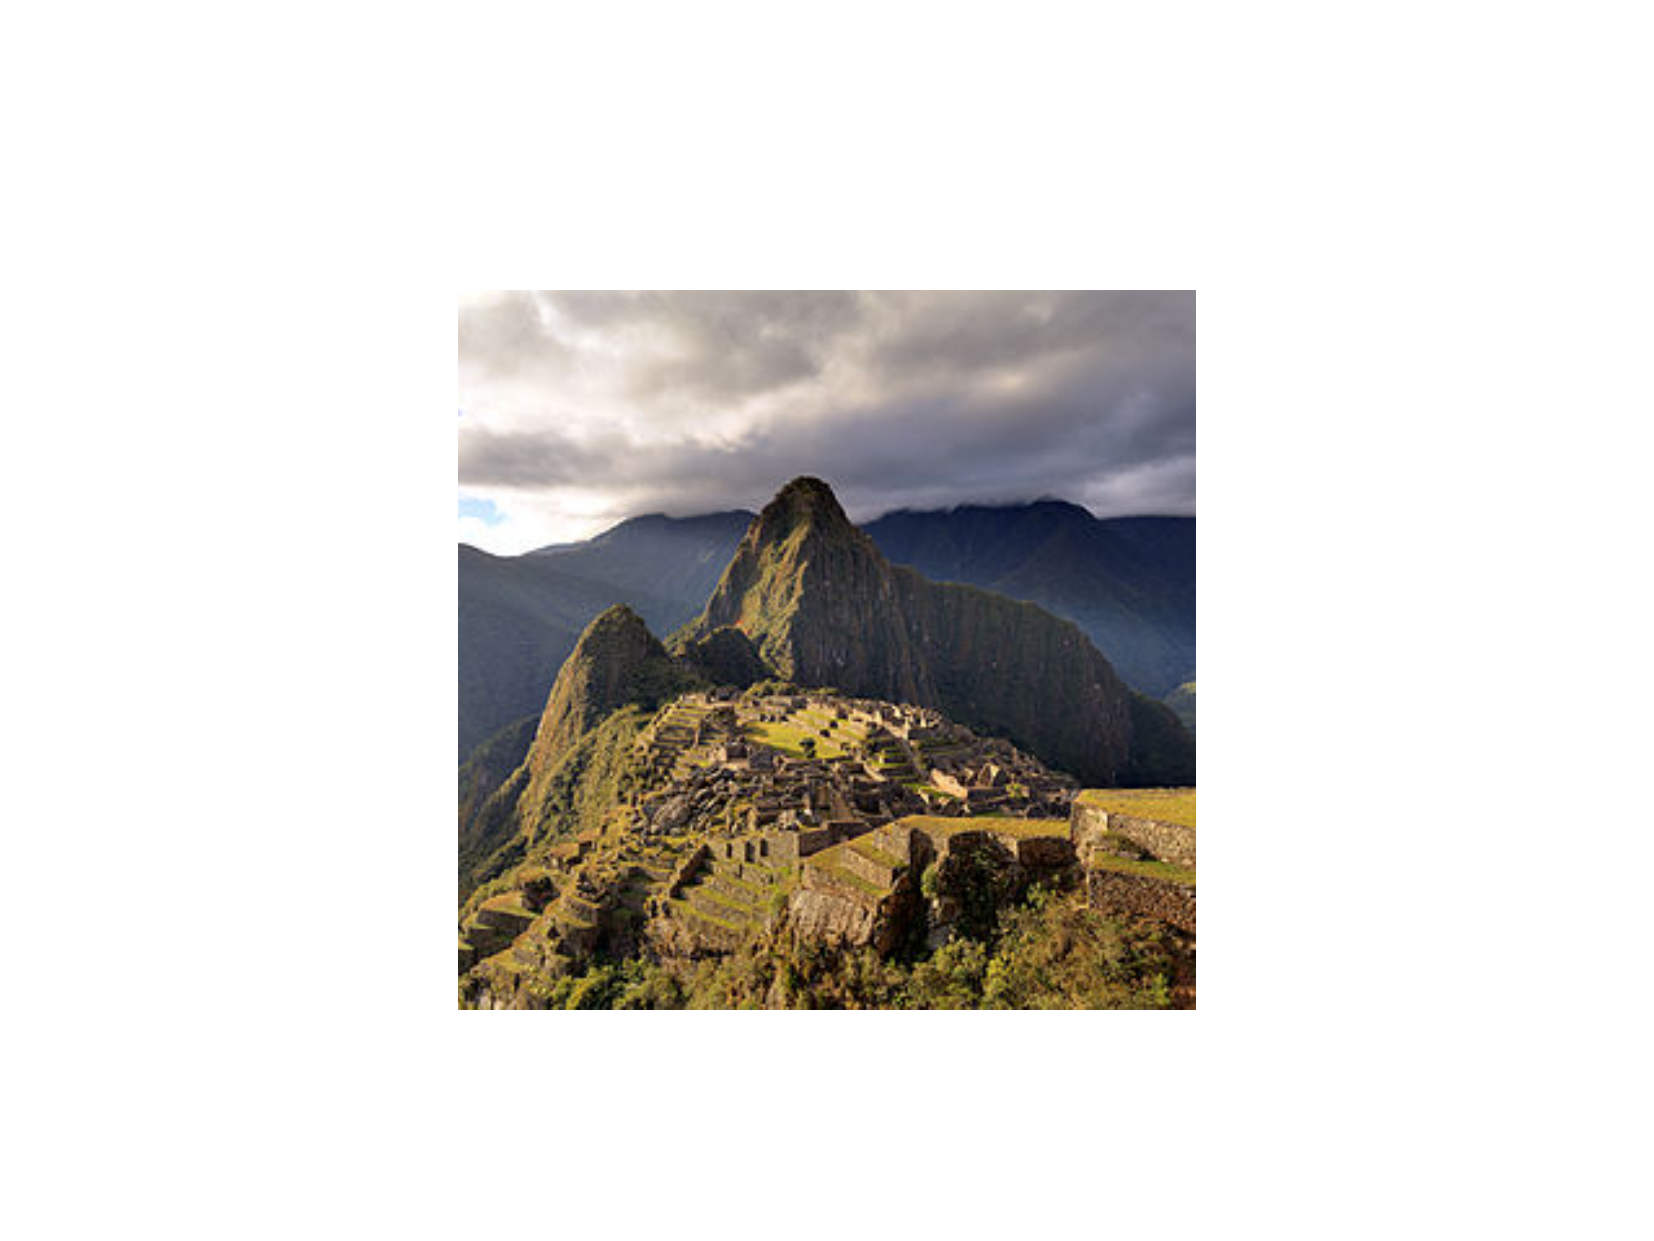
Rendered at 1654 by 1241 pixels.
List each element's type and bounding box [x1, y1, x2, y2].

picture [458, 290, 1196, 1010]
